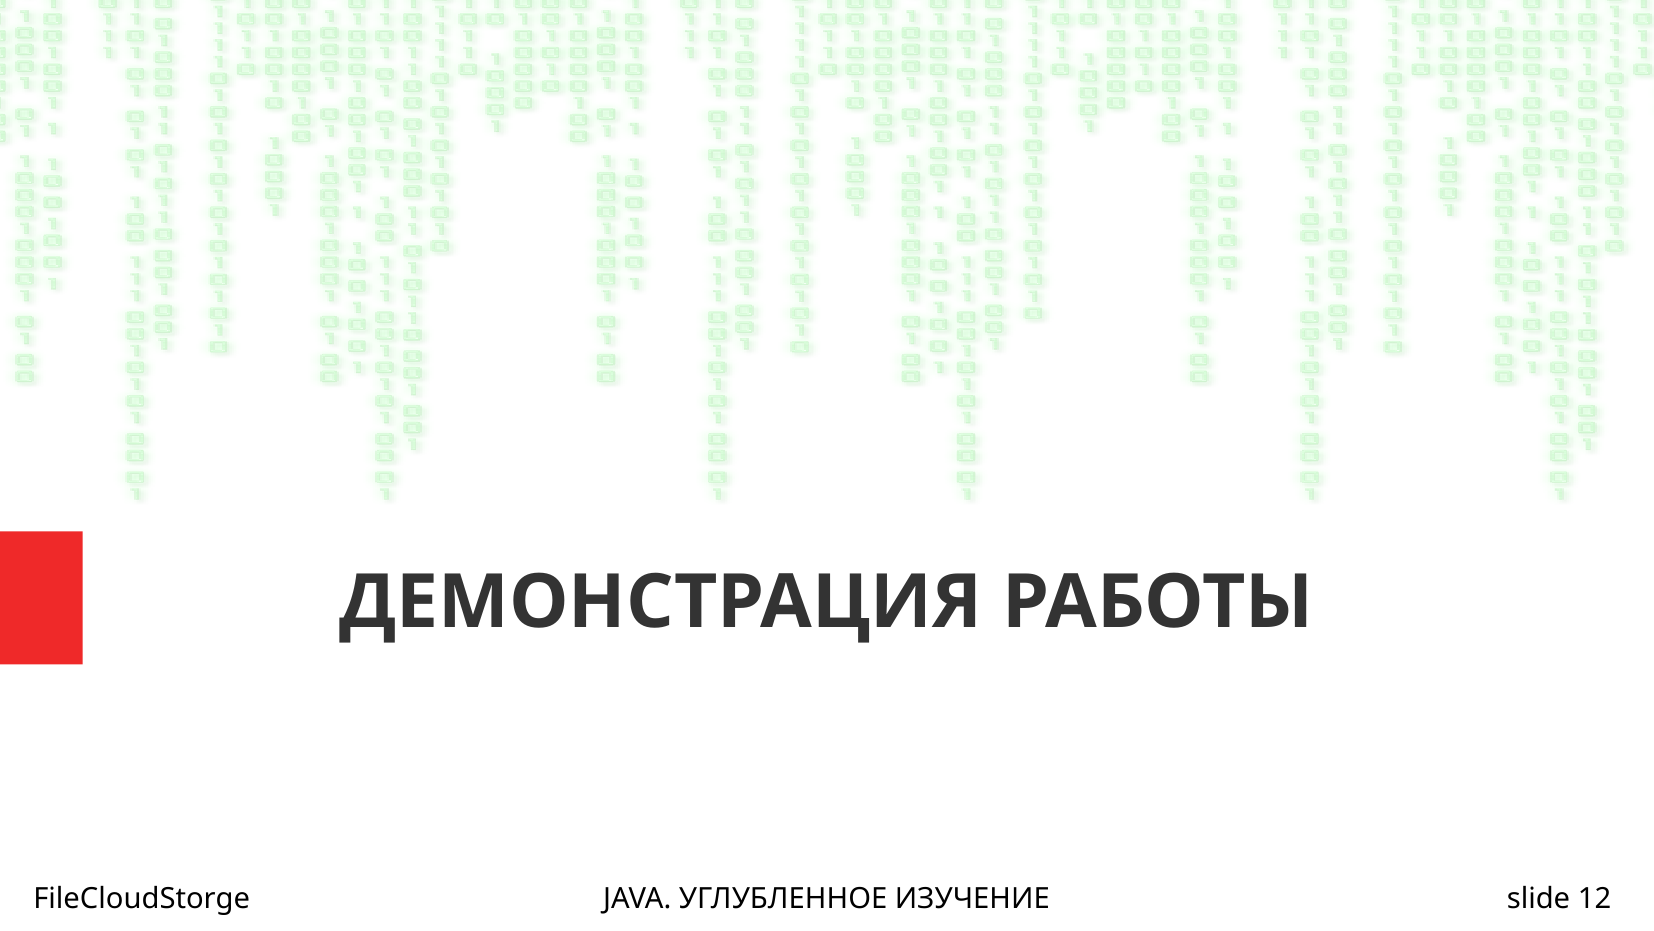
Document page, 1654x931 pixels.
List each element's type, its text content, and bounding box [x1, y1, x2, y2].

text_box JAVA. УГЛУБЛЕННОЕ ИЗУЧЕНИЕ [546, 846, 1108, 931]
text_box FileCloudStorge [0, 876, 284, 917]
title ДЕМОНСТРАЦИЯ РАБОТЫ [100, 531, 1554, 665]
text_box slide 12 [1464, 876, 1654, 917]
picture [0, 0, 1654, 505]
